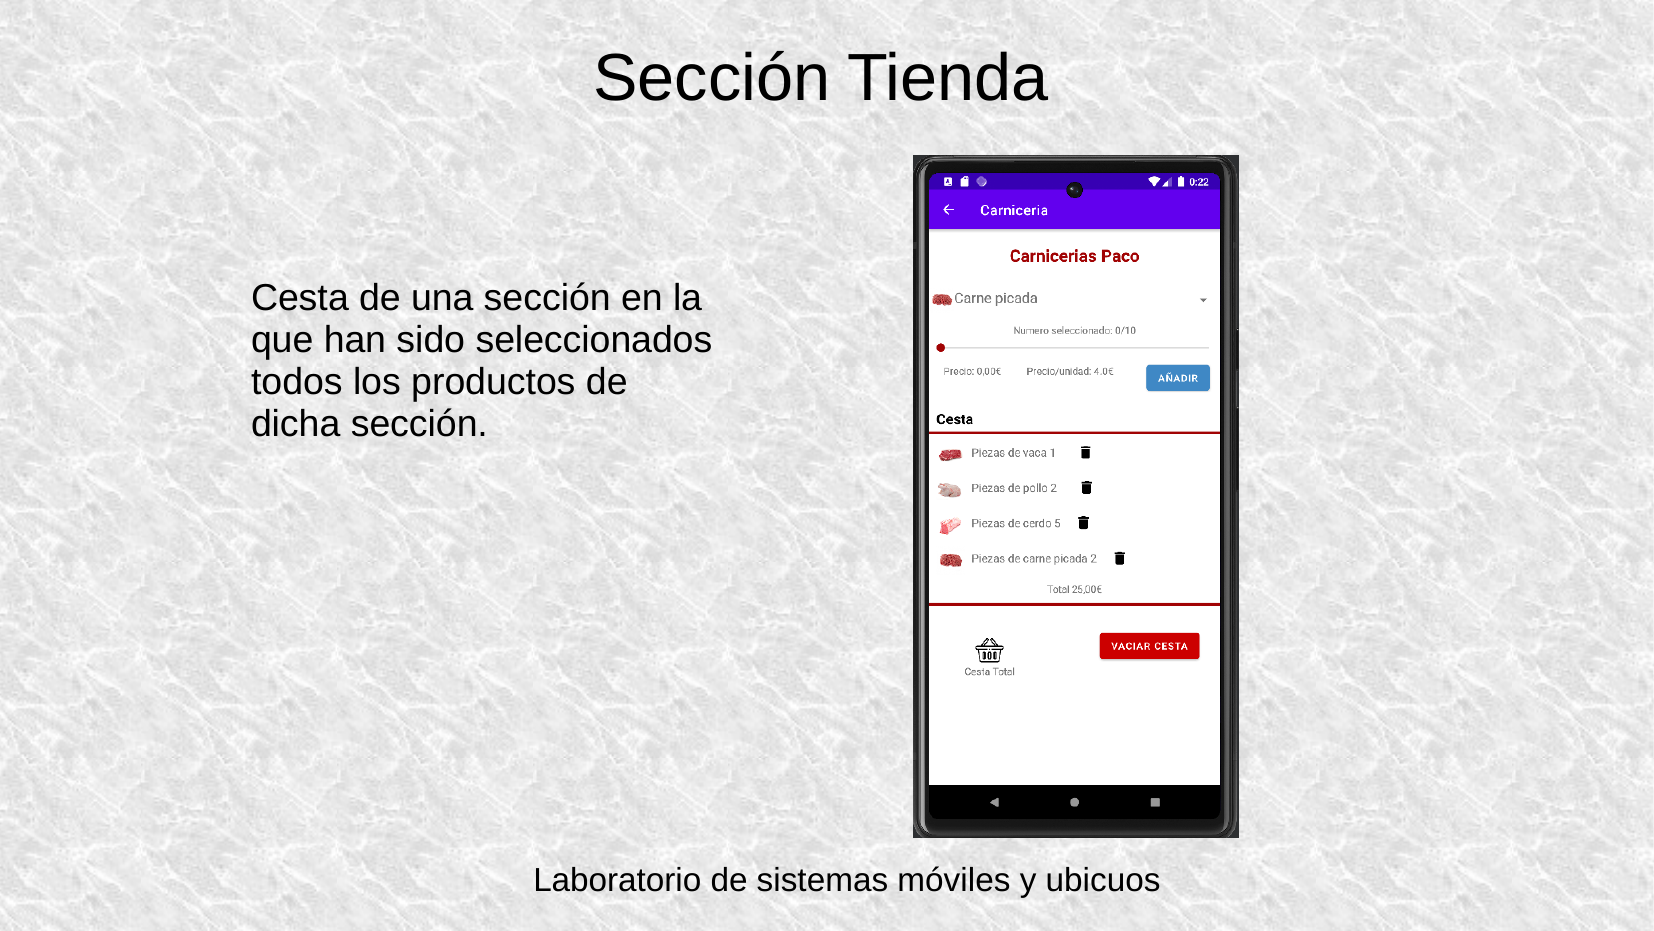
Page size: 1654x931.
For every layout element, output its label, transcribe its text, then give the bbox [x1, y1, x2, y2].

text_box Cesta de una sección en la que han sido seleccionados todos los productos de dicha sección. [236, 269, 739, 495]
picture [0, 0, 1654, 931]
title Sección Tienda [76, 0, 1565, 156]
text_box Laboratorio de sistemas móviles y ubicuos [59, 854, 1565, 931]
